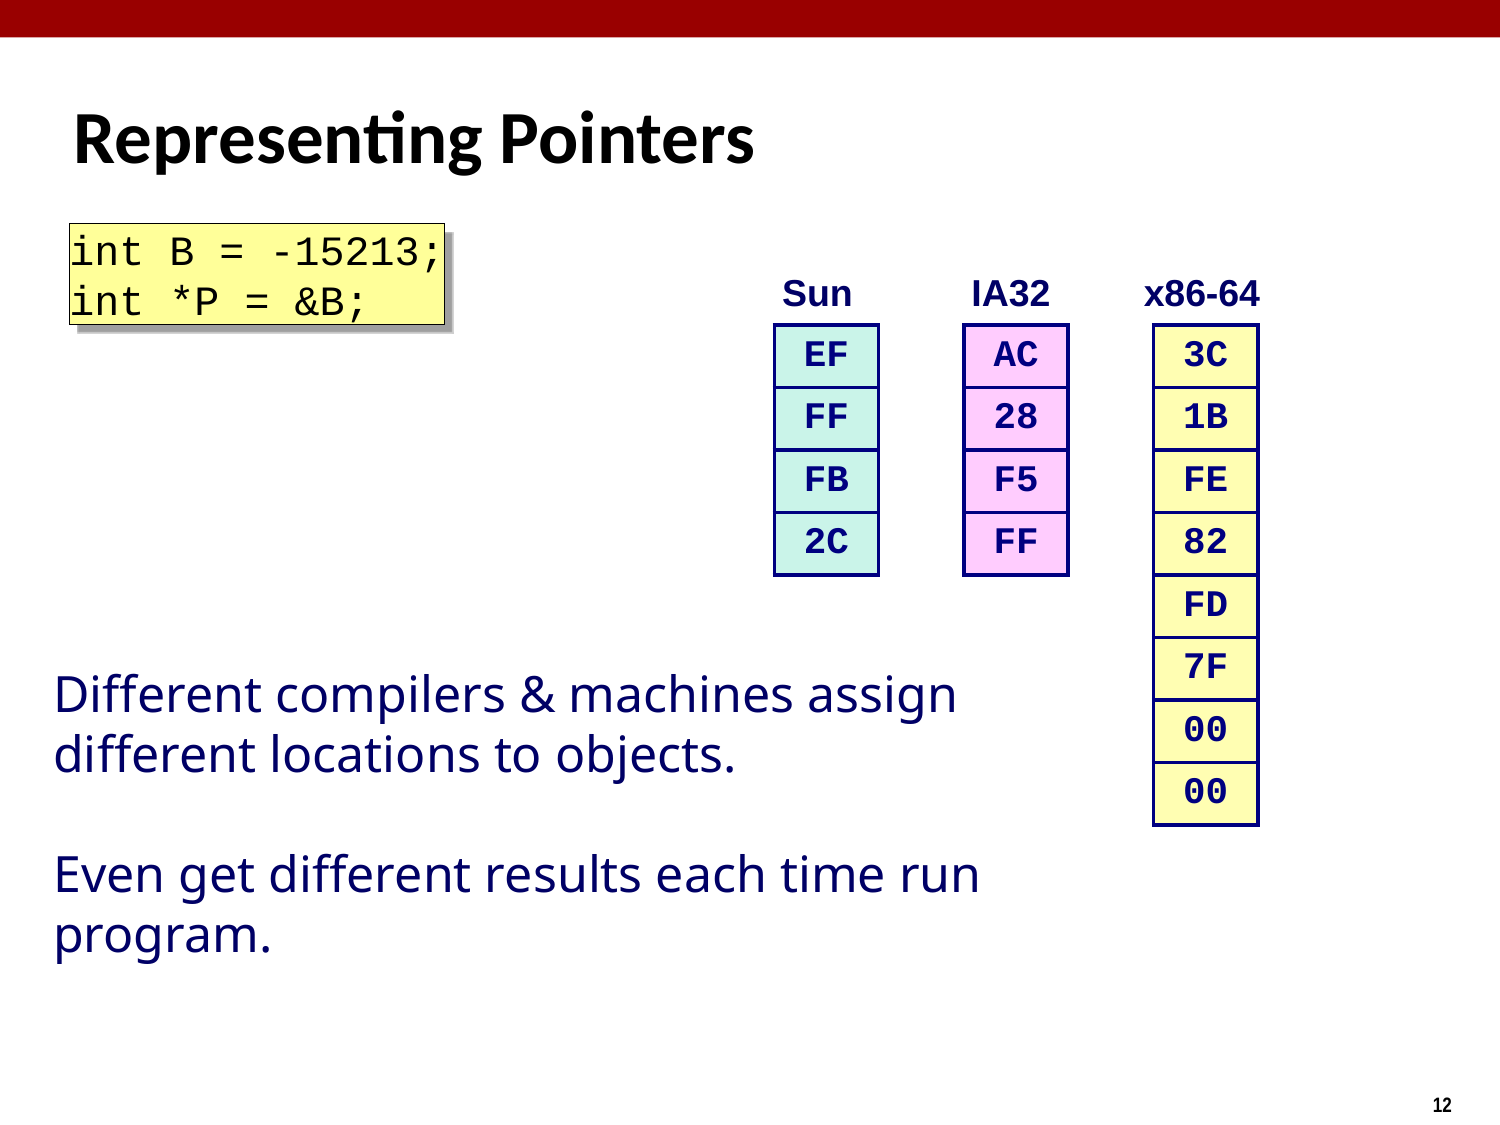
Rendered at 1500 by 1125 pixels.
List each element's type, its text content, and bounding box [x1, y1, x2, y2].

table_cell F5 [966, 452, 1066, 511]
table_header 3C [1155, 327, 1256, 386]
table_cell 00 [1155, 702, 1256, 761]
table_cell FD [1155, 577, 1256, 636]
text_box Sun [773, 260, 868, 323]
table_cell 7F [1155, 639, 1256, 698]
table_header AC [966, 327, 1066, 386]
table_cell FE [1155, 452, 1256, 511]
table_cell FB [776, 452, 877, 511]
text_box x86-64 [1135, 260, 1275, 323]
table_header EF [776, 327, 877, 386]
table_cell 82 [1155, 514, 1256, 573]
table_cell 2C [776, 514, 877, 573]
table_cell 00 [1155, 764, 1256, 823]
table_cell 28 [966, 389, 1066, 448]
text_box int B = -15213; int *P = &B; [69, 223, 445, 325]
title Representing Pointers [58, 71, 1304, 197]
text_box Different compilers & machines assign different locations to objects. Even get different results each time run program. [45, 654, 1111, 765]
text_box IA32 [962, 260, 1066, 323]
table_cell 1B [1155, 389, 1256, 448]
table_cell FF [966, 514, 1066, 573]
table_cell FF [776, 389, 877, 448]
